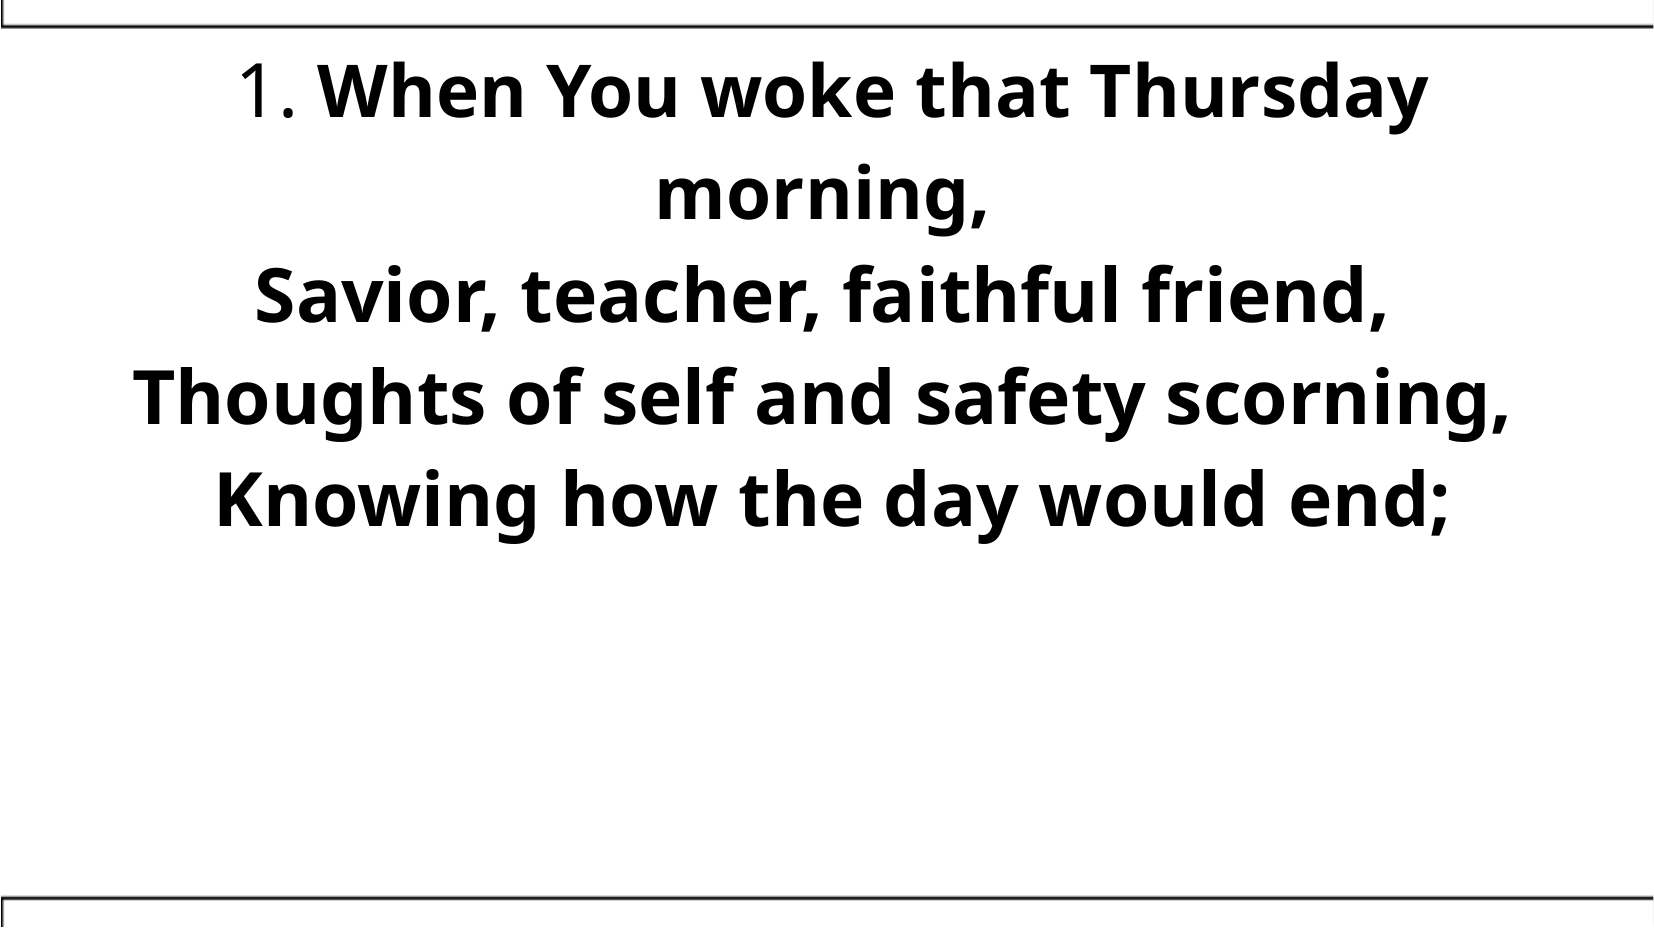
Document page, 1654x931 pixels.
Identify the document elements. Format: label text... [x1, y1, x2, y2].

picture [1, 0, 1654, 927]
text_box 1. When You woke that Thursday morning, Savior, teacher, faithful friend, Thoughts of self and safety scorning, Knowing how the day would end; [60, 30, 1606, 466]
